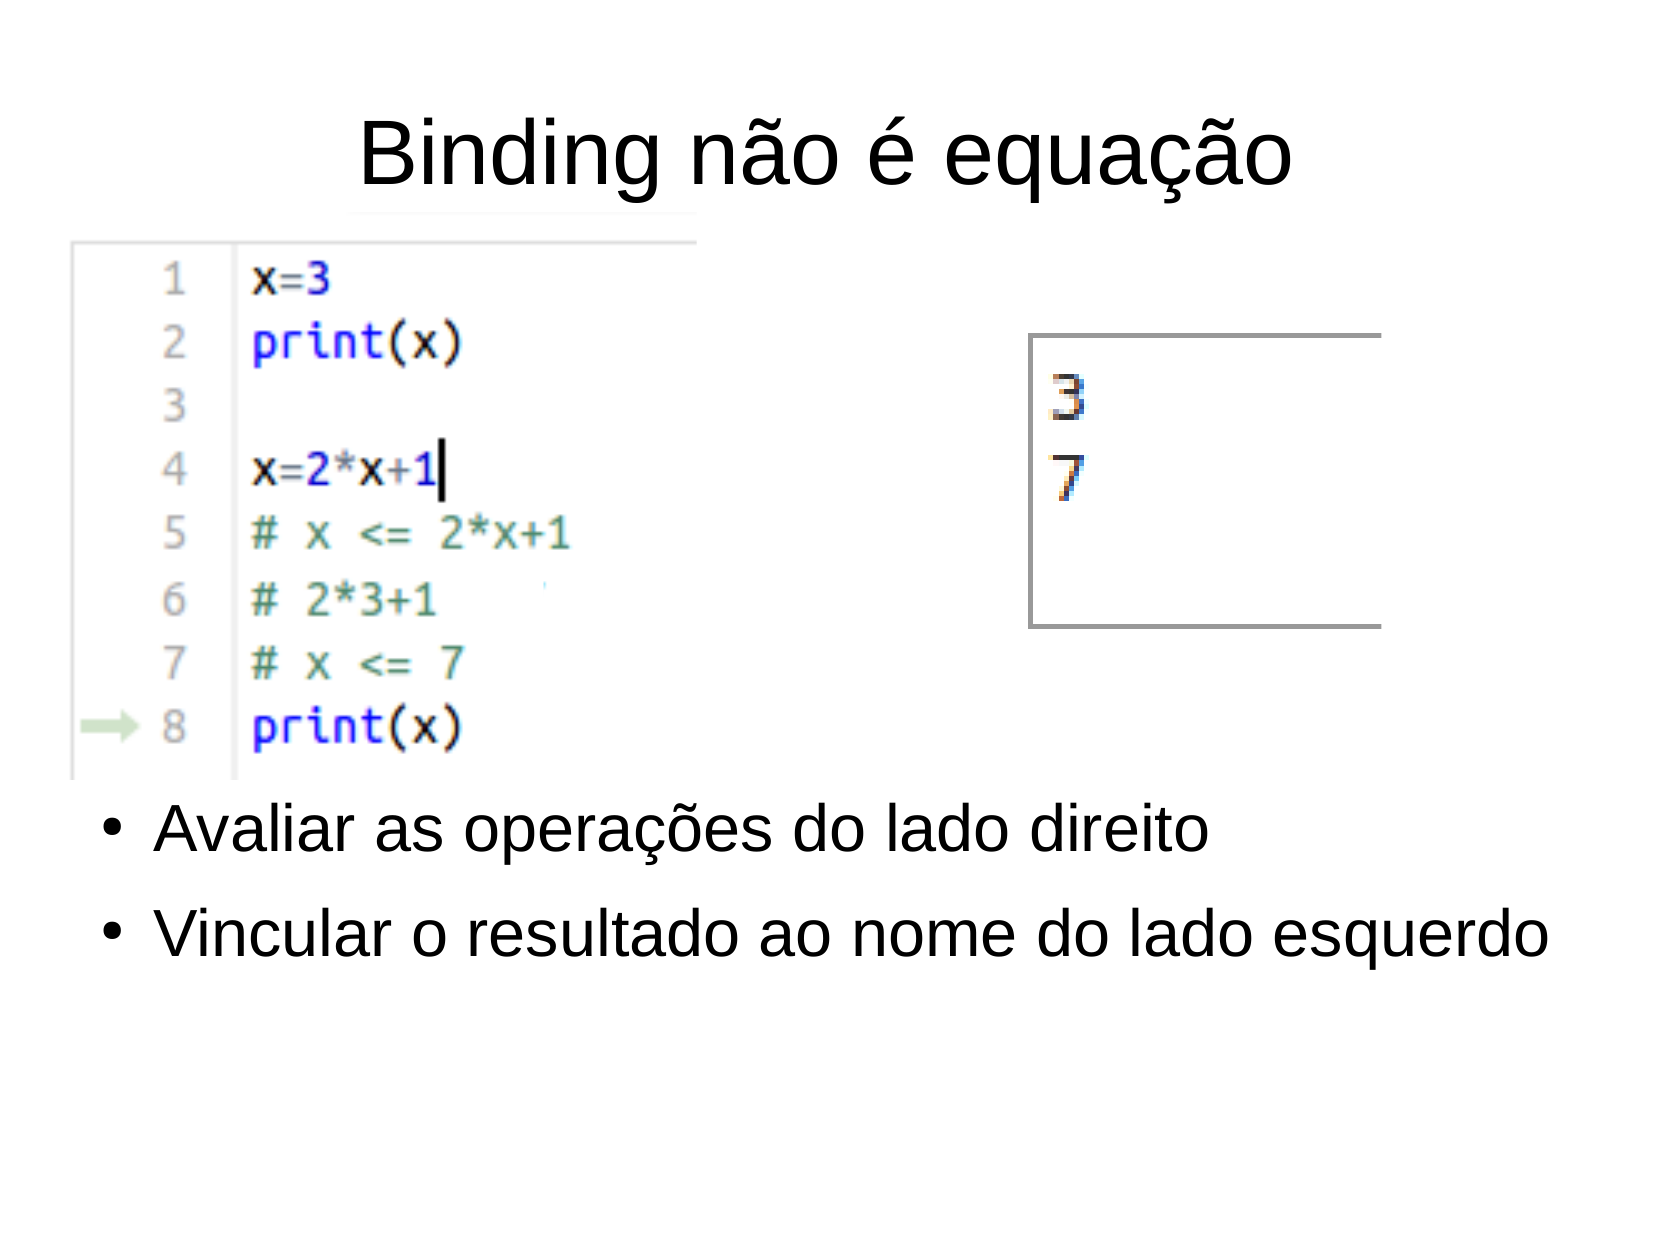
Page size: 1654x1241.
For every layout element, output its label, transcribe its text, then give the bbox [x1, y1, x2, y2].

list Avaliar as operações do lado direito Vincular o resultado ao nome do lado esquerdo [82, 791, 1571, 1010]
picture [1003, 318, 1382, 711]
title Binding não é equação [82, 49, 1571, 257]
picture [35, 212, 697, 780]
